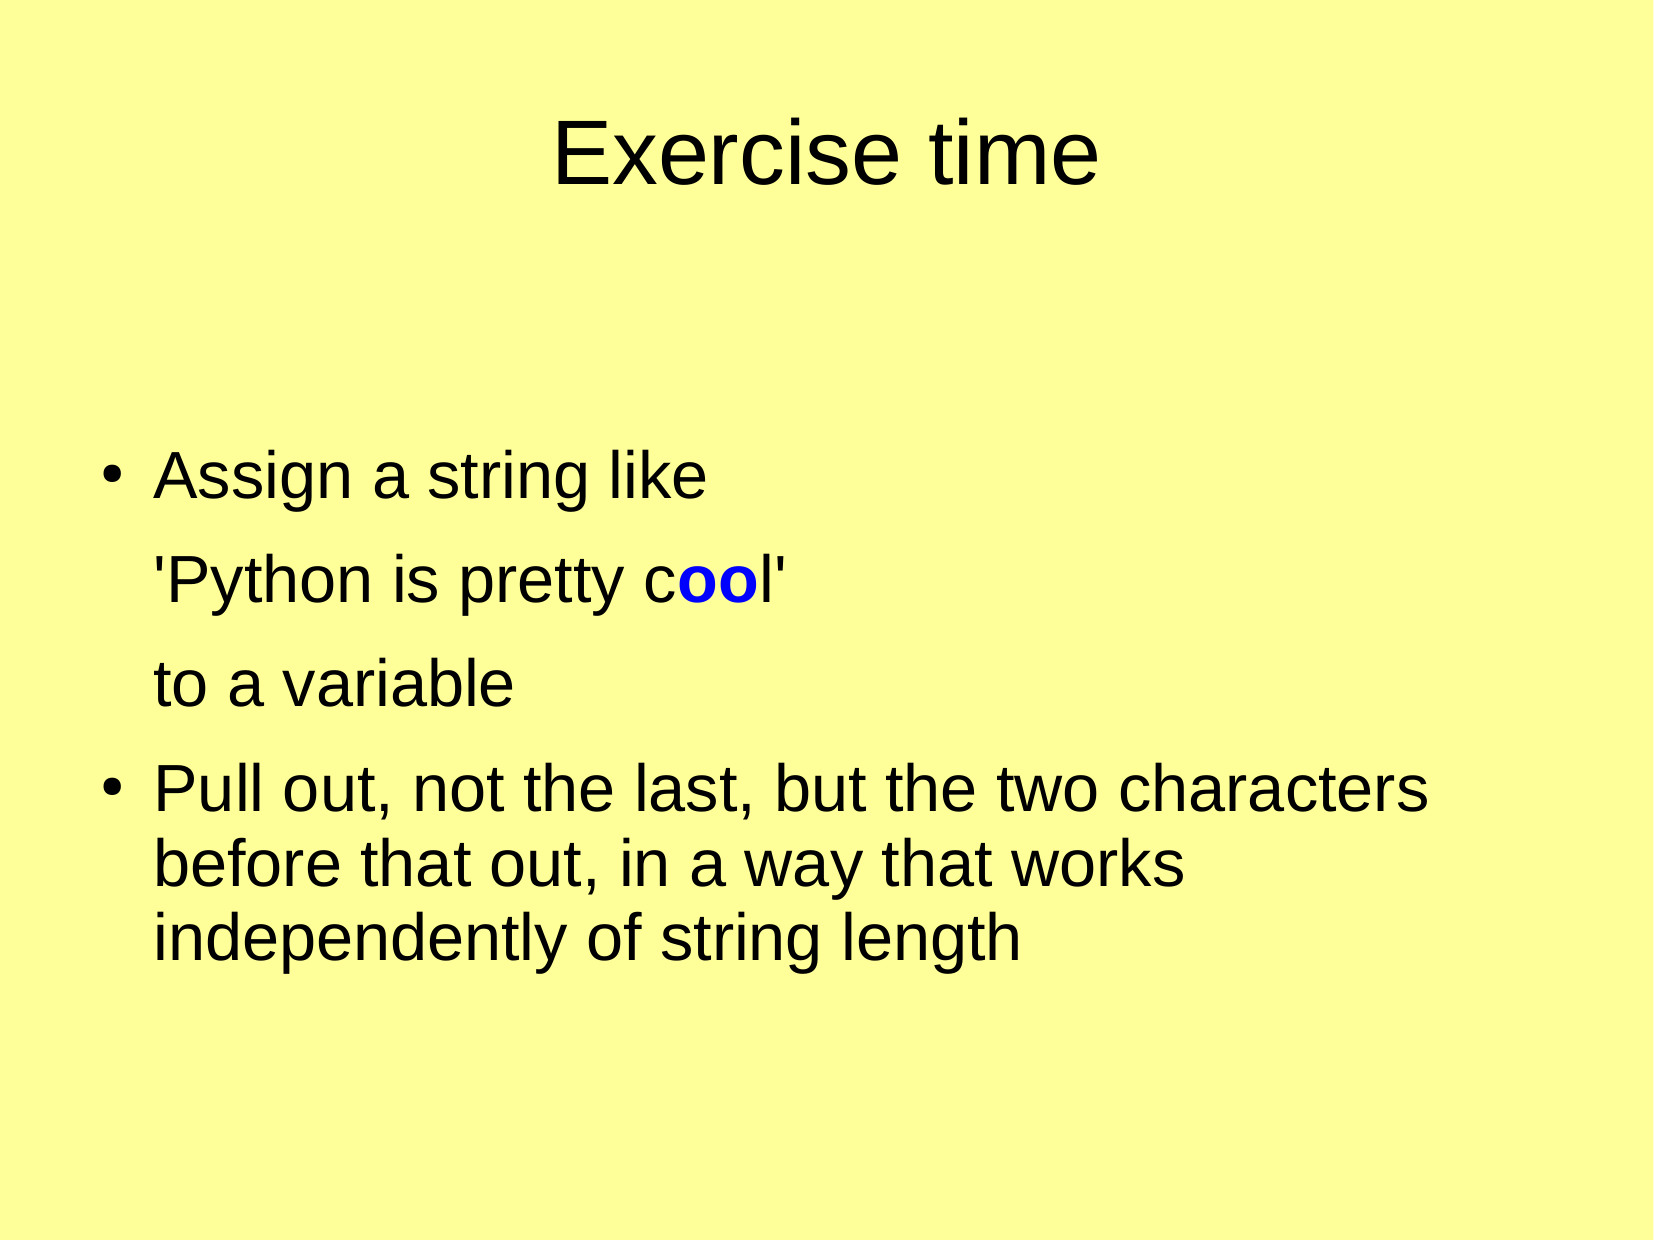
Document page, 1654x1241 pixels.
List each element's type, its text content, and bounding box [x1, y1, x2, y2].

title Exercise time [82, 49, 1571, 257]
list Assign a string like 'Python is pretty cool' to a variable Pull out, not the last, but the two characters before that out, in a way that works independently of string length [82, 437, 1571, 1024]
